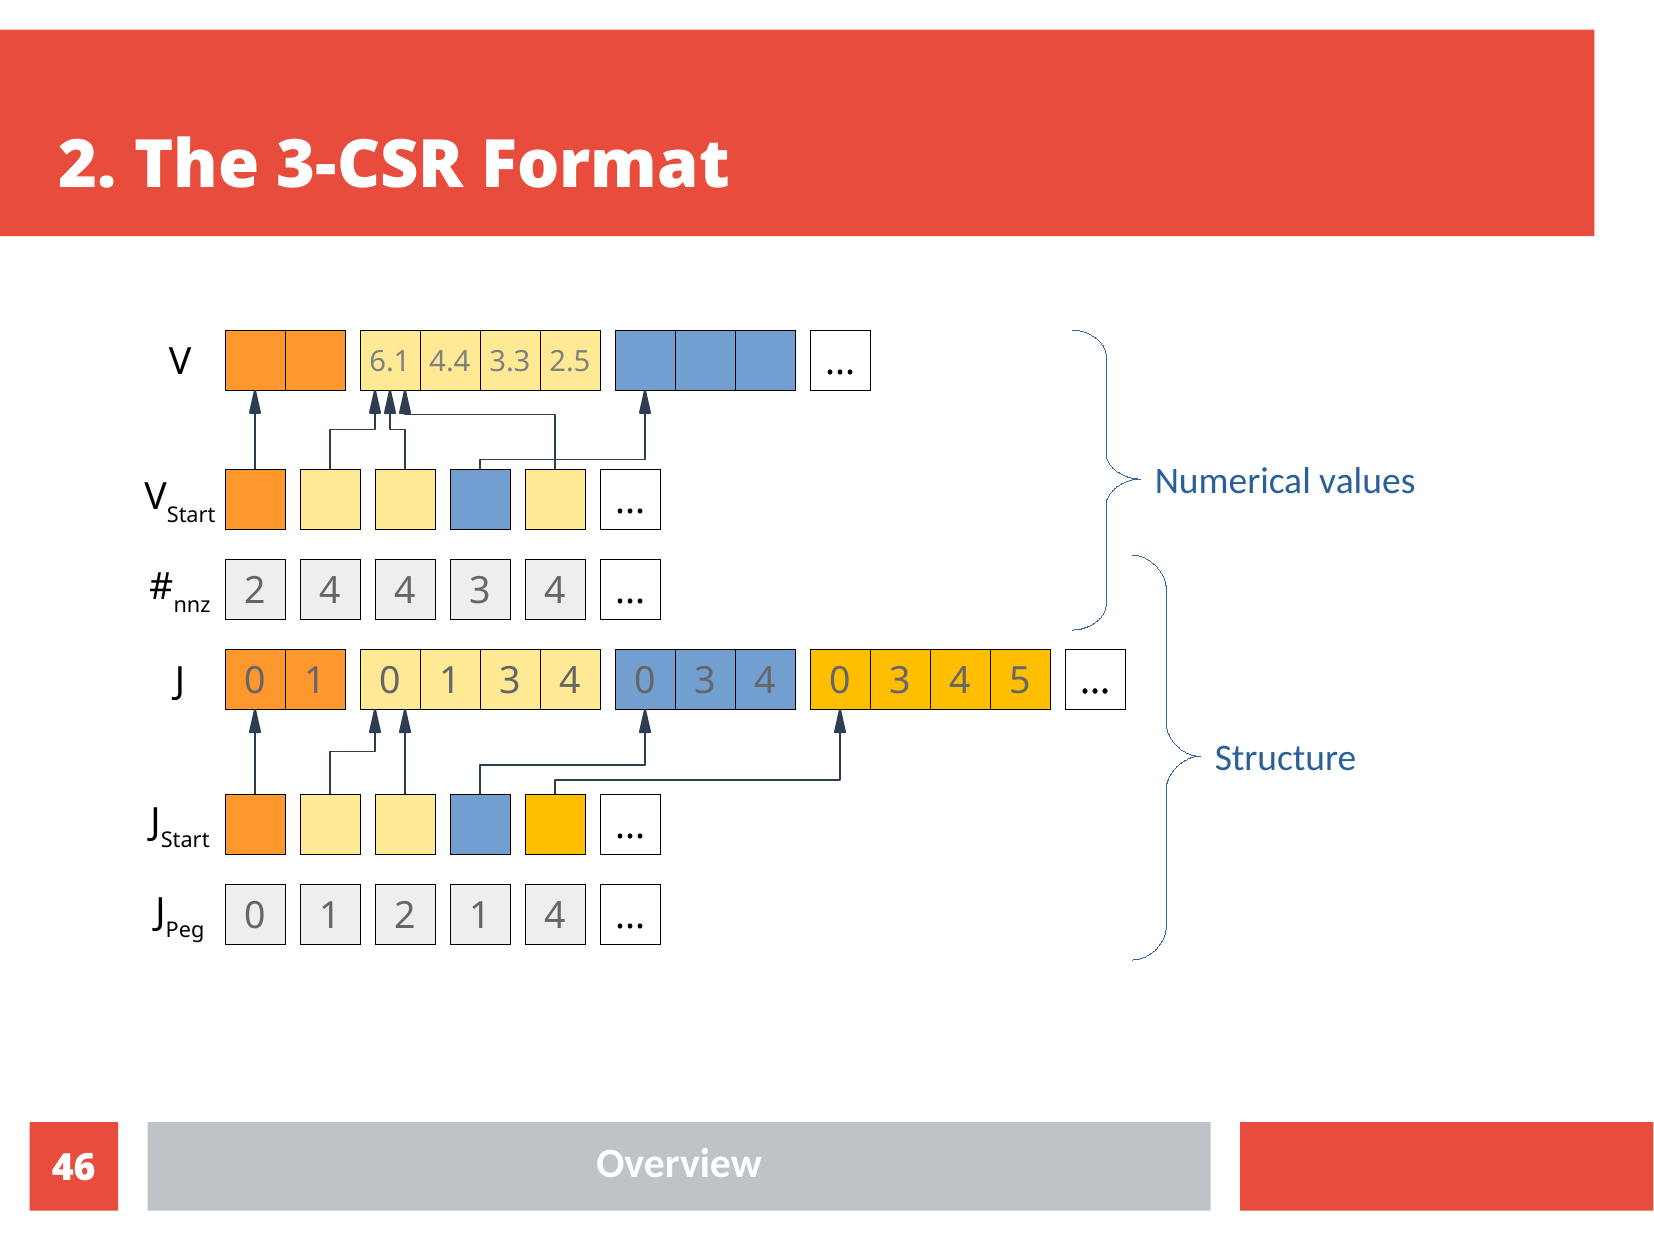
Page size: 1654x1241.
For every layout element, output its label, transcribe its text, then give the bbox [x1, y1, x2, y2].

text_box [225, 794, 286, 855]
text_box 4.4 [420, 330, 480, 391]
text_box [225, 469, 286, 530]
title 2. The 3-CSR Format [59, 59, 1595, 207]
text_box 3.3 [480, 330, 540, 391]
text_box 2.5 [540, 330, 601, 391]
text_box 3 [450, 559, 511, 620]
text_box [300, 794, 361, 855]
text_box Overview [150, 1125, 1208, 1210]
text_box 0 [360, 649, 420, 710]
text_box [525, 794, 586, 855]
text_box 3 [675, 649, 735, 710]
text_box 6.1 [360, 330, 420, 391]
text_box 0 [810, 649, 870, 710]
text_box #nnz [150, 559, 211, 620]
text_box ... [600, 794, 661, 855]
text_box [525, 469, 586, 530]
text_box 4 [375, 559, 436, 620]
text_box 1 [420, 649, 480, 710]
text_box 0 [225, 649, 285, 710]
text_box 1 [285, 649, 346, 710]
text_box [450, 469, 511, 530]
text_box 4 [540, 649, 601, 710]
text_box 4 [525, 559, 586, 620]
text_box 4 [300, 559, 361, 620]
text_box Structure [1200, 735, 1546, 788]
text_box 1 [450, 884, 511, 945]
text_box 3 [870, 649, 930, 710]
text_box ... [810, 330, 871, 391]
text_box [375, 794, 436, 855]
text_box ... [600, 469, 661, 530]
text_box JPeg [150, 884, 211, 945]
text_box ... [600, 884, 661, 945]
text_box V [150, 330, 211, 391]
text_box [300, 469, 361, 530]
text_box 2 [225, 559, 286, 620]
text_box [450, 794, 511, 855]
text_box 0 [225, 884, 286, 945]
text_box [375, 469, 436, 530]
text_box 2 [375, 884, 436, 945]
text_box JStart [150, 794, 211, 855]
text_box ... [1065, 649, 1126, 710]
text_box [615, 330, 796, 391]
text_box 4 [735, 649, 796, 710]
text_box 4 [525, 884, 586, 945]
text_box 5 [990, 649, 1051, 710]
text_box 4 [930, 649, 990, 710]
text_box 3 [480, 649, 540, 710]
text_box ... [600, 559, 661, 620]
text_box VStart [150, 469, 211, 530]
text_box J [150, 649, 211, 710]
text_box 1 [300, 884, 361, 945]
text_box 0 [615, 649, 675, 710]
text_box Numerical values [1140, 457, 1486, 511]
text_box [225, 330, 346, 391]
